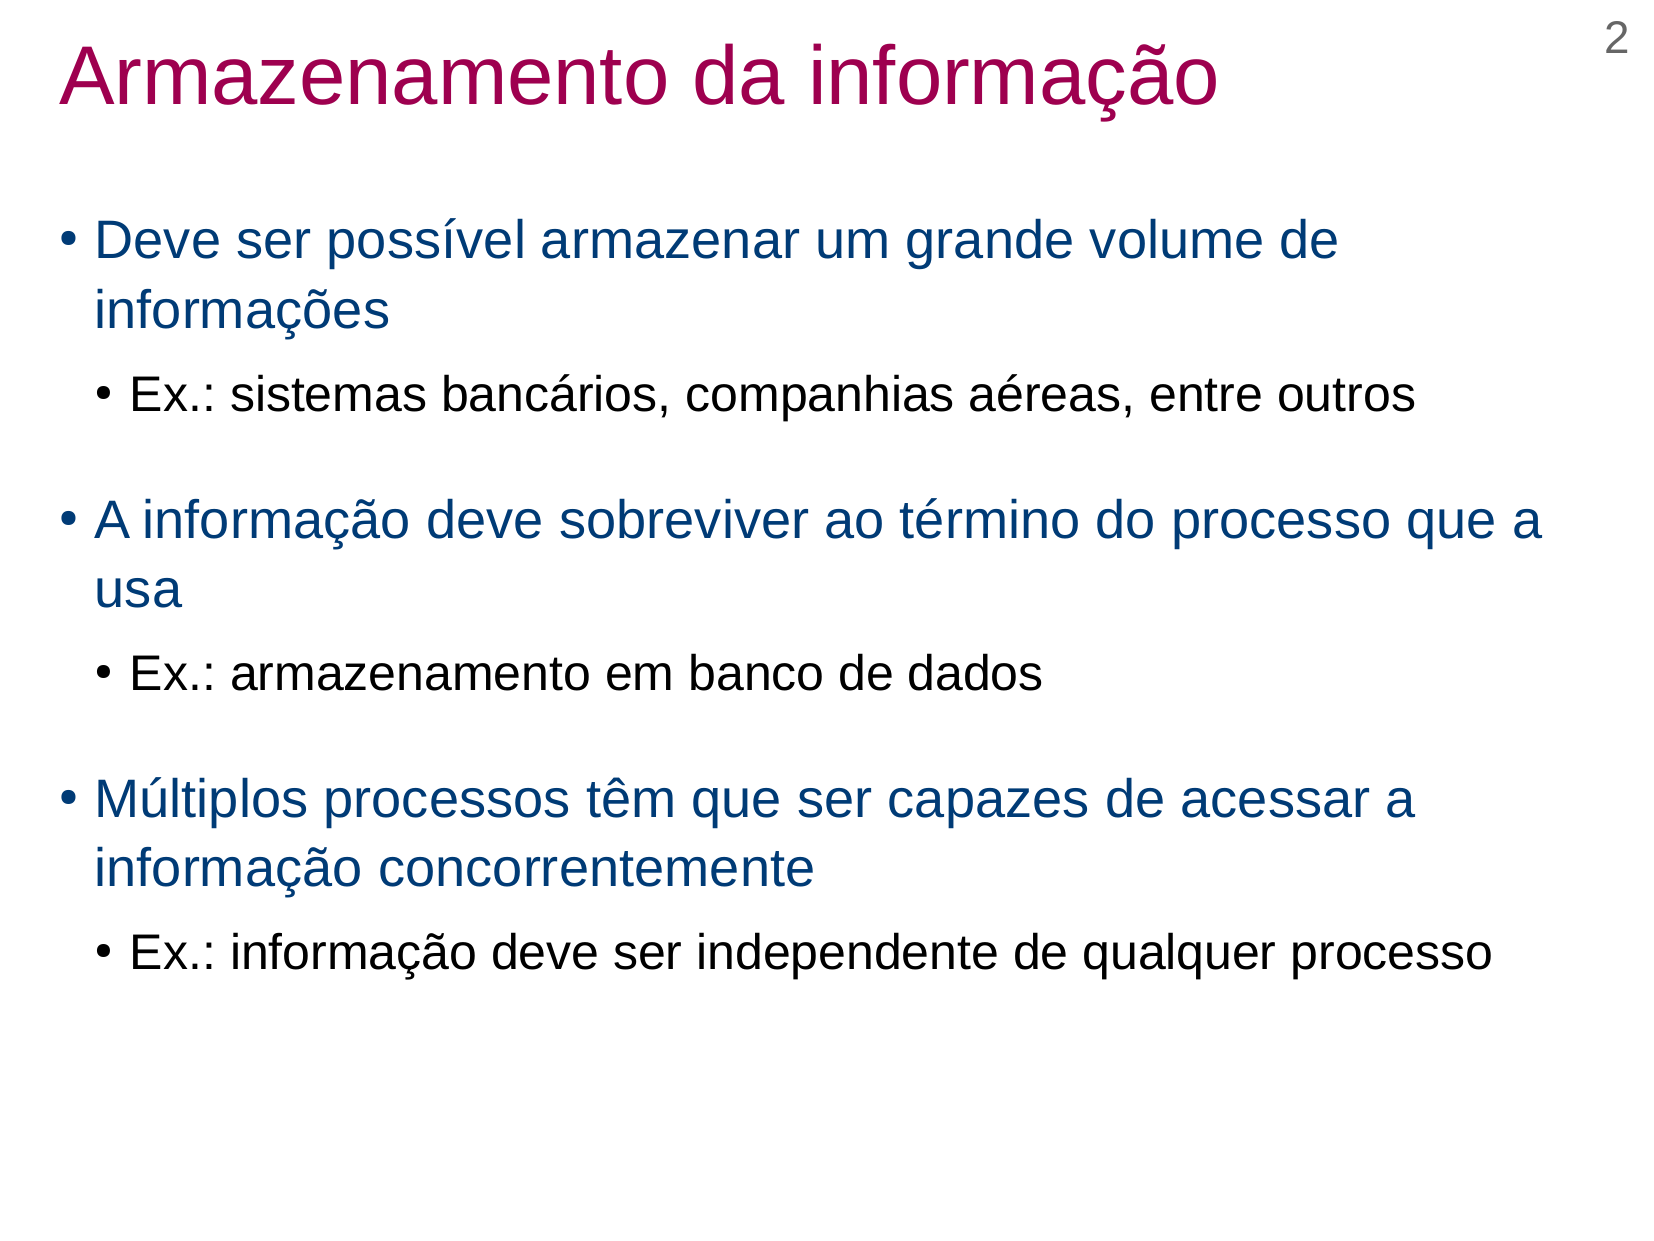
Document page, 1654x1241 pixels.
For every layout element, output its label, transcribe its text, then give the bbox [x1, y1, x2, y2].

title Armazenamento da informação [59, 4, 1595, 154]
list Deve ser possível armazenar um grande volume de informações Ex.: sistemas bancários, companhias aéreas, entre outros A informação deve sobreviver ao término do processo que a usa Ex.: armazenamento em banco de dados Múltiplos processos têm que ser capazes de acessar a informação concorrentemente Ex.: informação deve ser independente de qualquer processo [59, 200, 1595, 1211]
